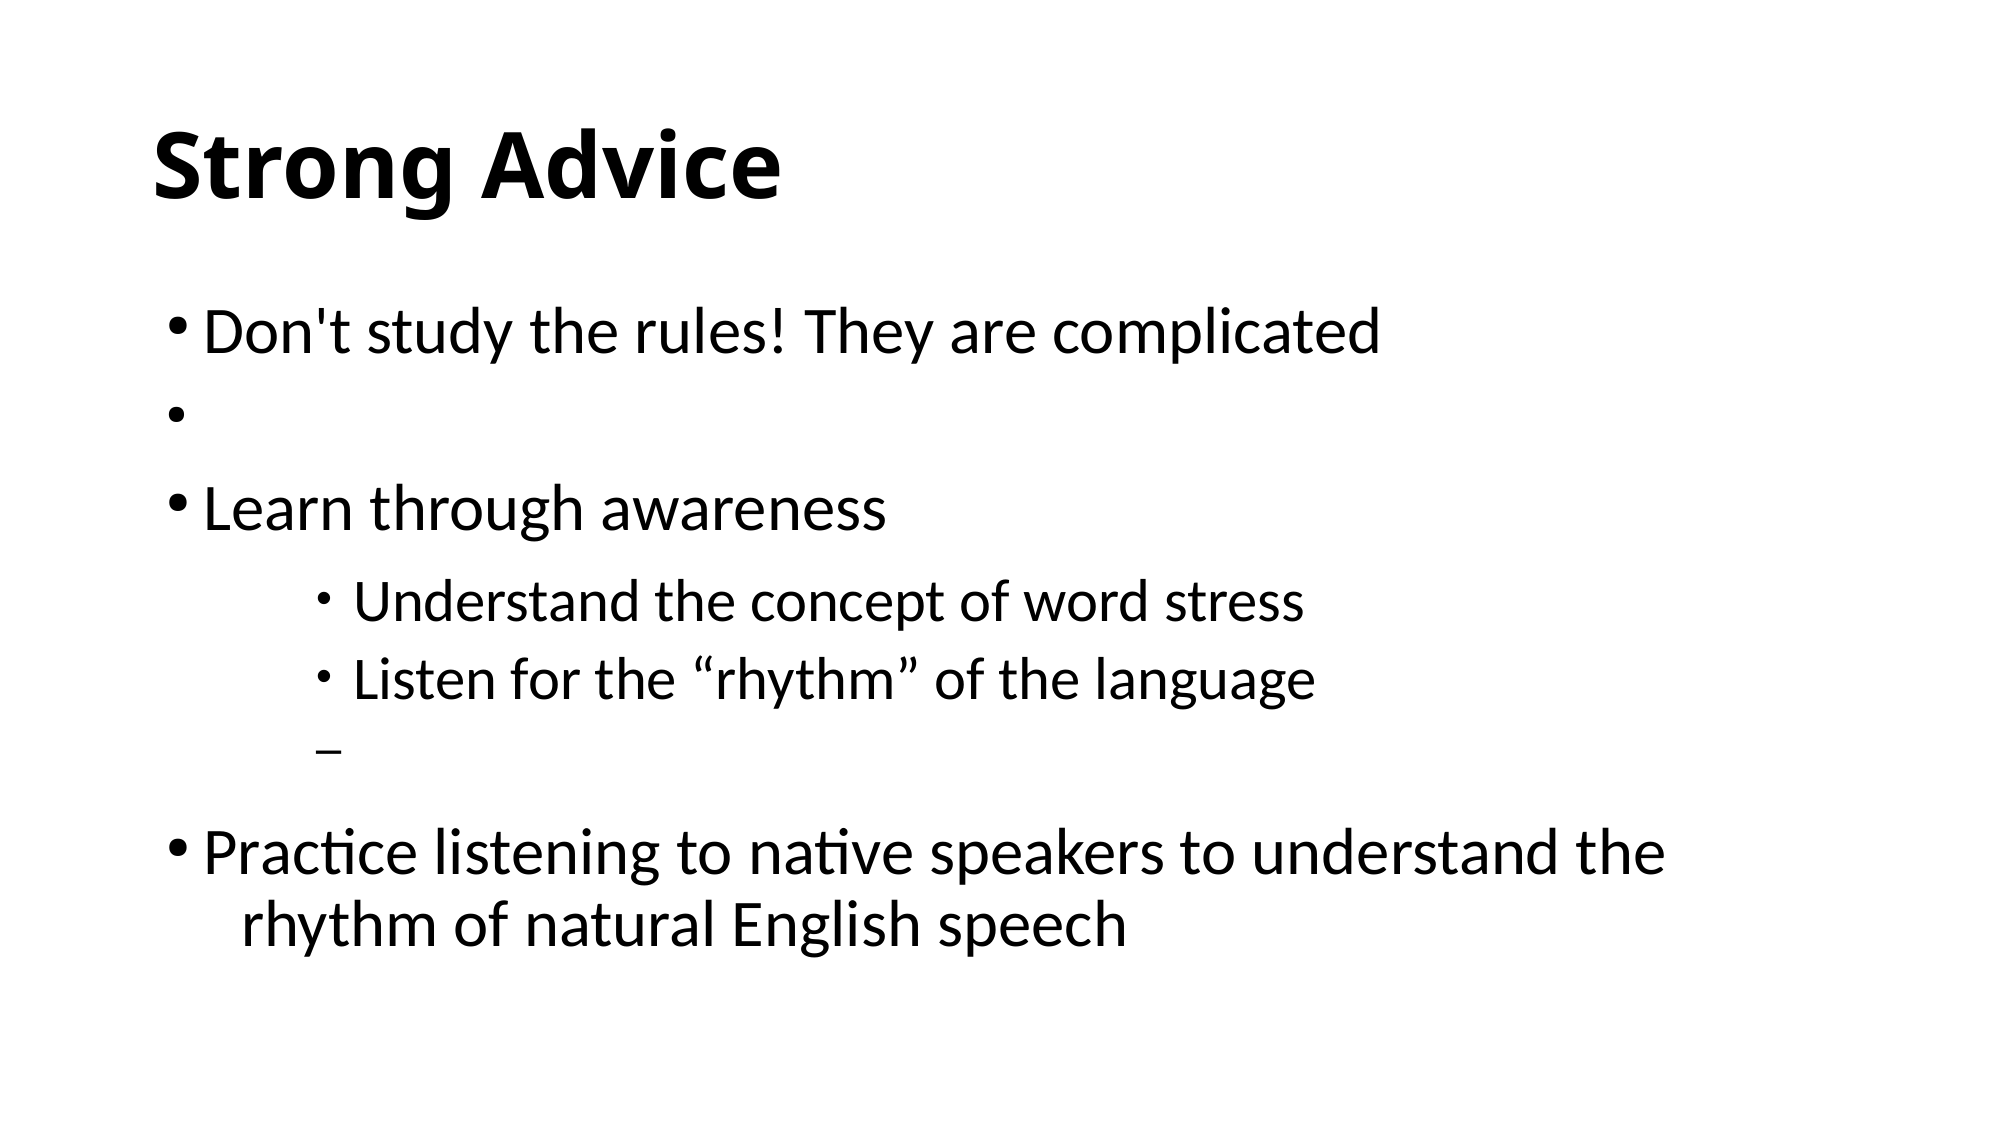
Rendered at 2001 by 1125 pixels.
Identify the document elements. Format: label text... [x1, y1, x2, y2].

list Don't study the rules! They are complicated Learn through awareness Understand the concept of word stress Listen for the “rhythm” of the language Practice listening to native speakers to understand the rhythm of natural English speech [151, 288, 1849, 1046]
title Strong Advice [137, 59, 1863, 278]
